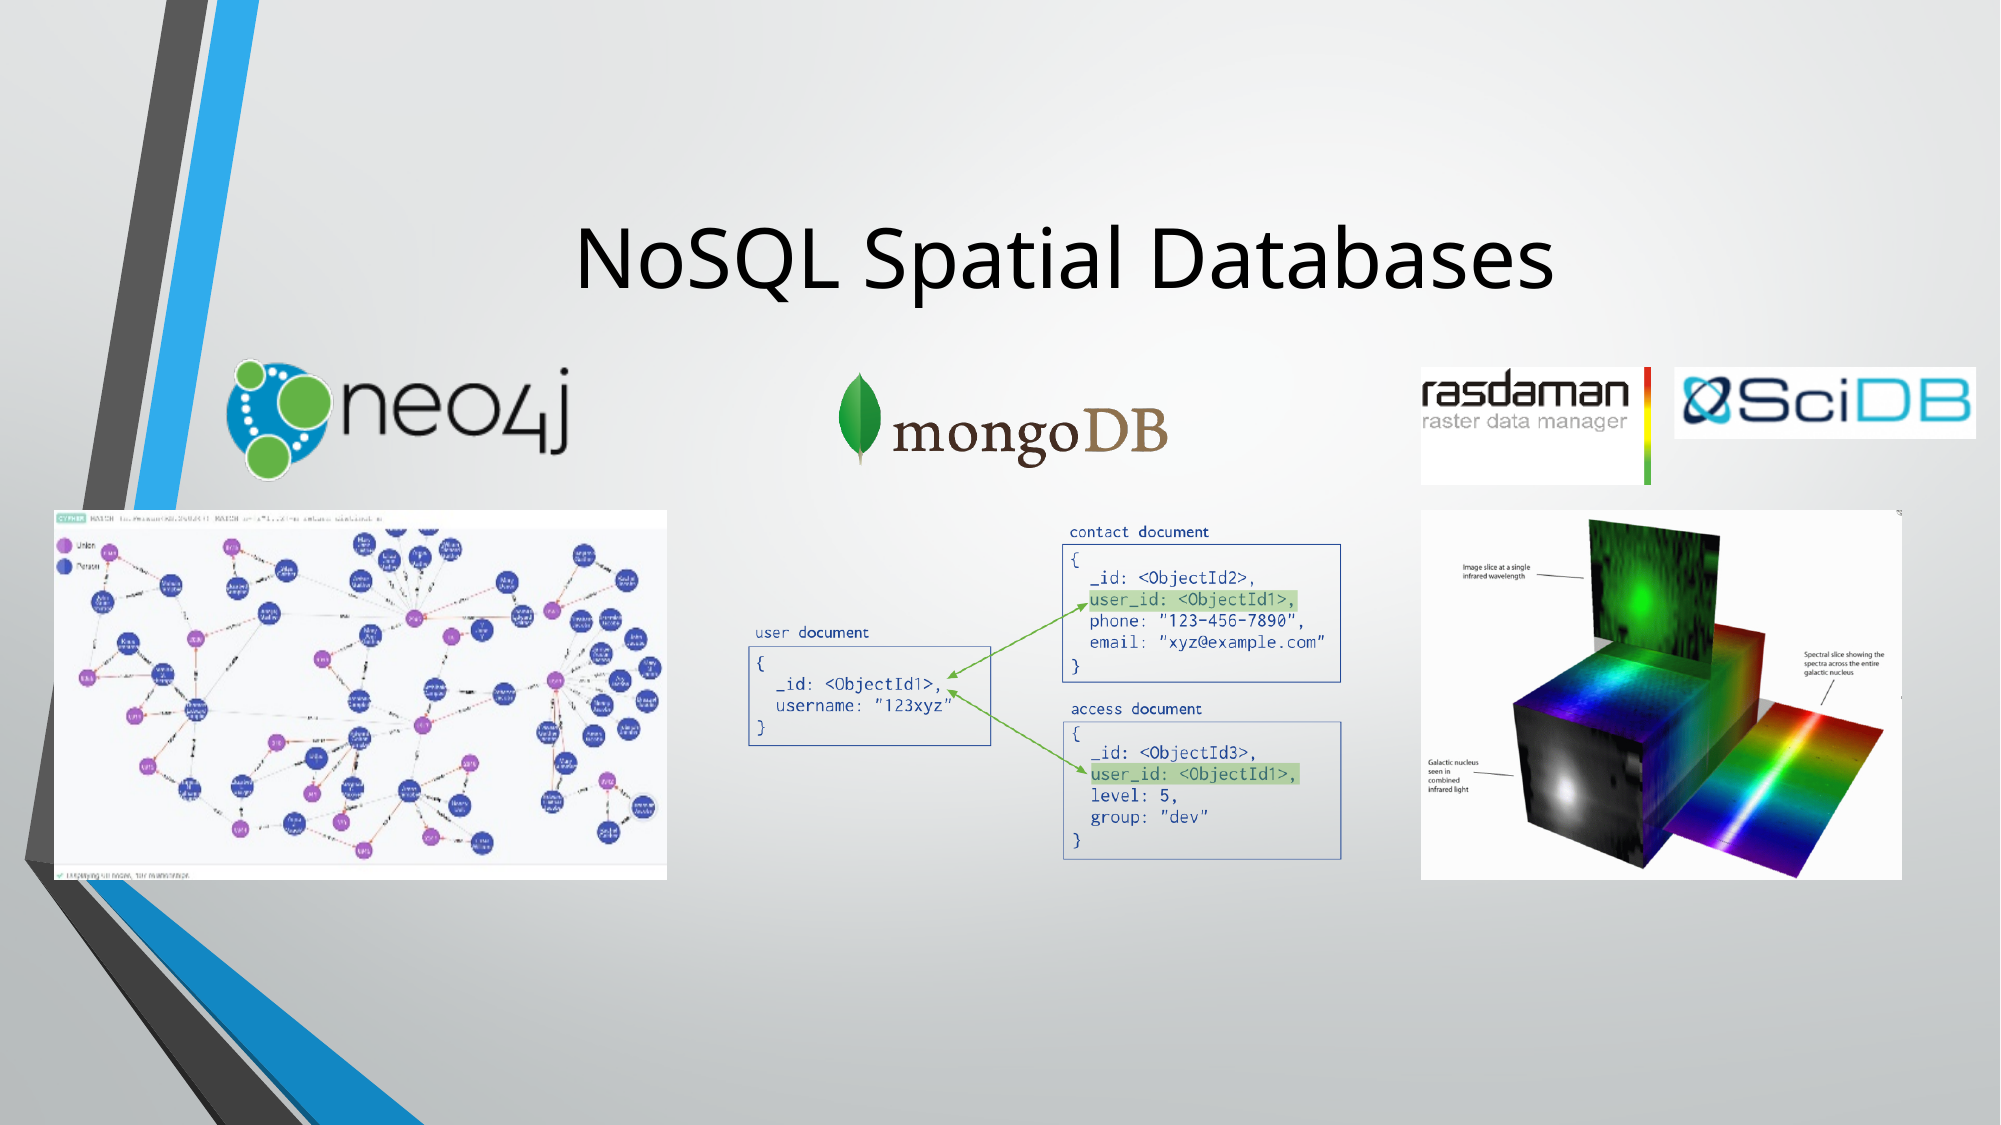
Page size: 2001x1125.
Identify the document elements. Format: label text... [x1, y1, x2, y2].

picture [1421, 510, 1902, 880]
title NoSQL Spatial Databases [243, 112, 1887, 400]
picture [221, 341, 573, 499]
picture [1674, 367, 1977, 439]
picture [54, 510, 667, 880]
picture [1421, 367, 1651, 485]
picture [826, 361, 1179, 479]
picture [741, 510, 1348, 880]
